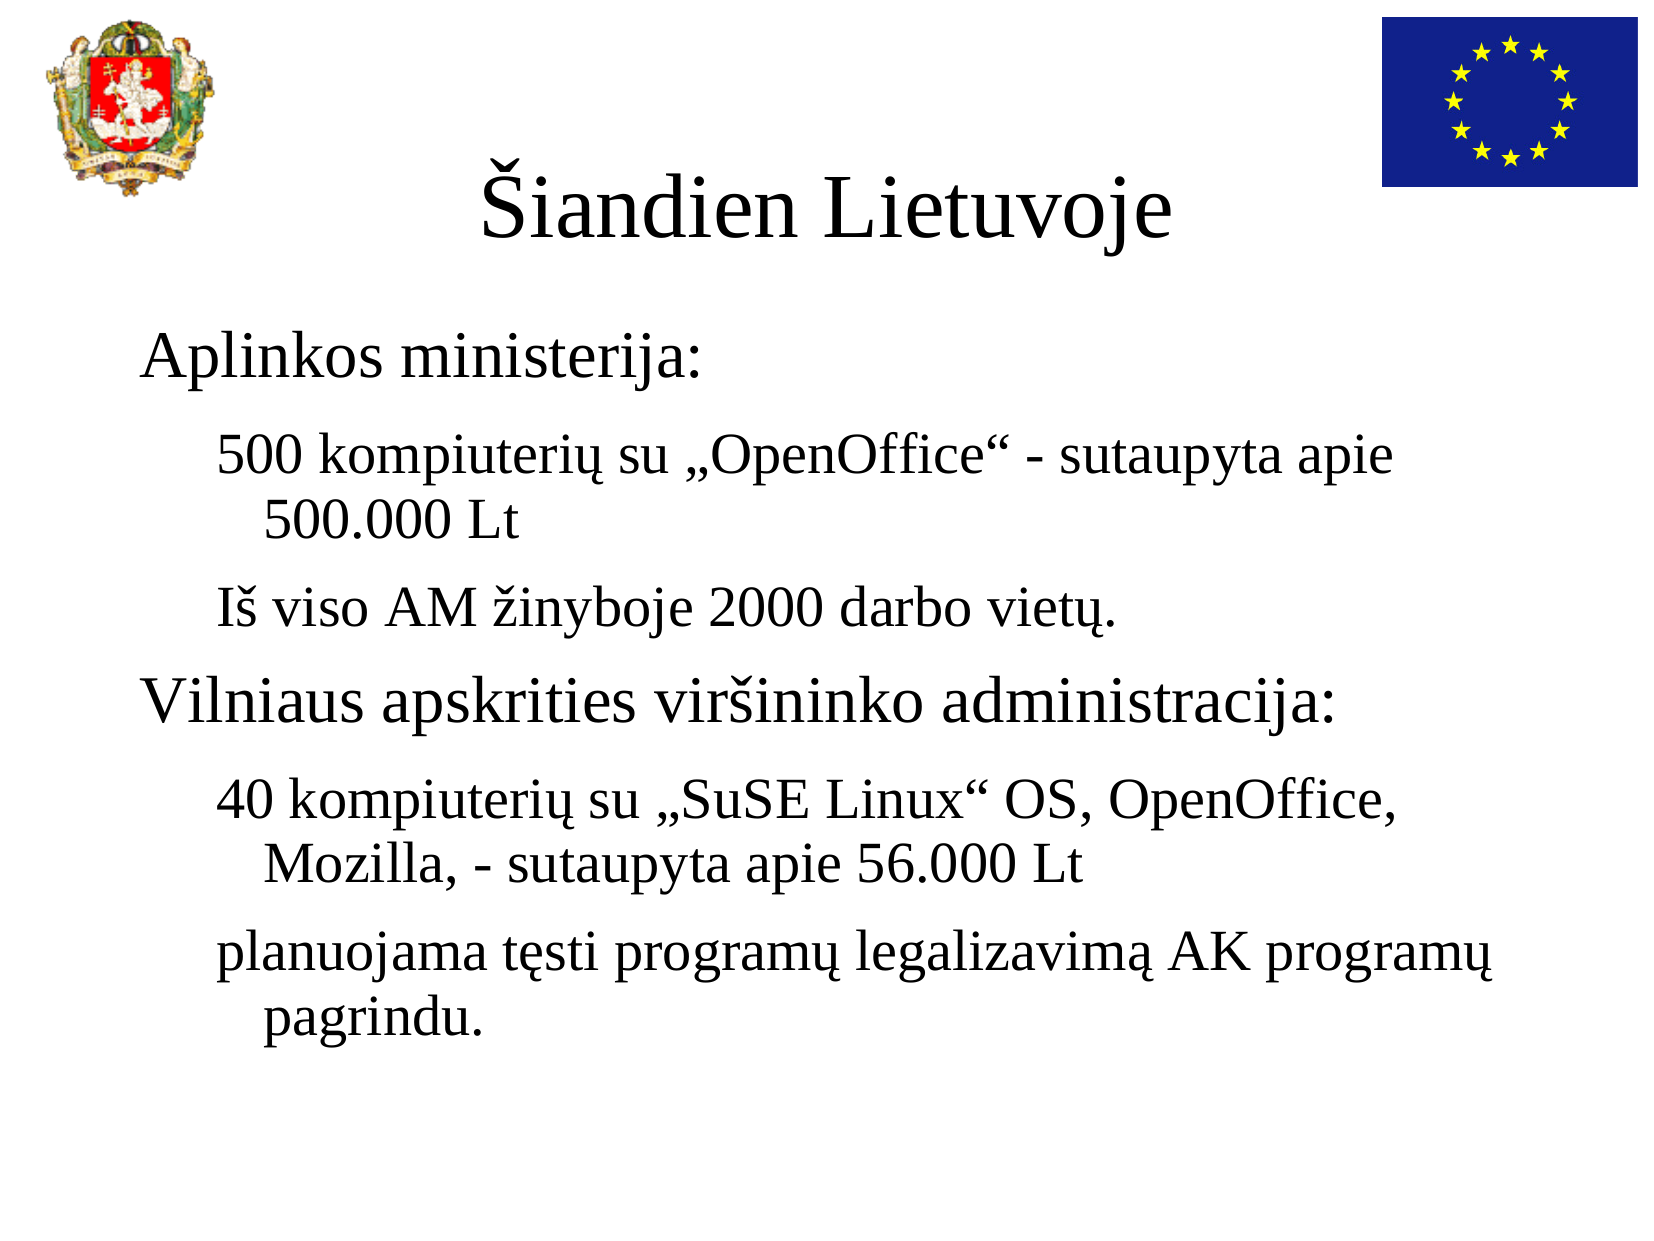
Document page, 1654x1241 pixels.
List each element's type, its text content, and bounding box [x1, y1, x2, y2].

title Šiandien Lietuvoje [121, 102, 1534, 310]
list Aplinkos ministerija: 500 kompiuterių su „OpenOffice“ - sutaupyta apie 500.000 Lt Iš viso AM žinyboje 2000 darbo vietų. Vilniaus apskrities viršininko administracija: 40 kompiuterių su „SuSE Linux“ OS, OpenOffice, Mozilla, - sutaupyta apie 56.000 Lt planuojama tęsti programų legalizavimą AK programų pagrindu. [121, 318, 1534, 1155]
picture [0, 16, 271, 199]
picture [1382, 17, 1638, 187]
